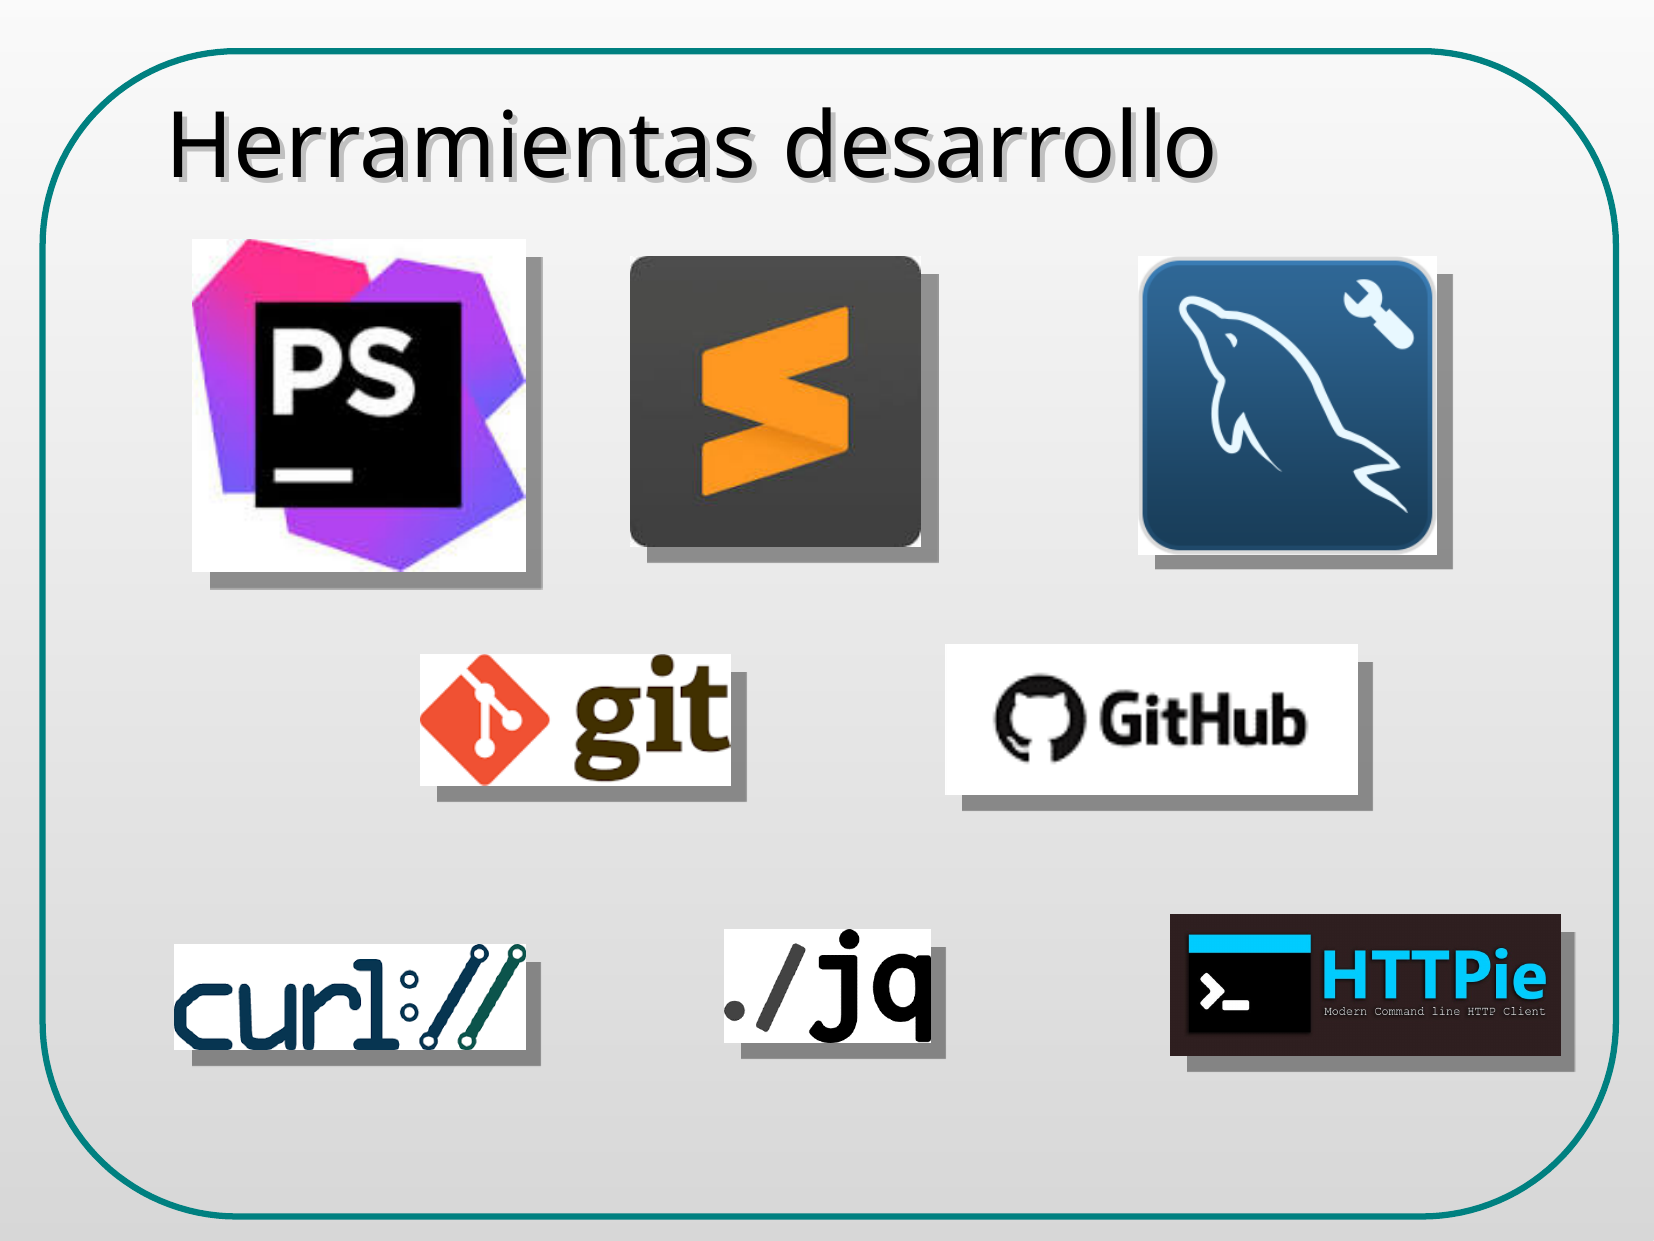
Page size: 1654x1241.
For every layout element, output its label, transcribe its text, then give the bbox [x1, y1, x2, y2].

picture [1170, 915, 1561, 1056]
picture [1138, 256, 1437, 556]
picture [724, 930, 931, 1043]
picture [420, 654, 731, 786]
title Herramientas desarrollo [165, 55, 1612, 244]
picture [174, 945, 526, 1051]
title Herramientas desarrollo [165, 36, 1654, 244]
picture [945, 645, 1358, 796]
picture [630, 256, 921, 548]
picture [192, 239, 526, 573]
